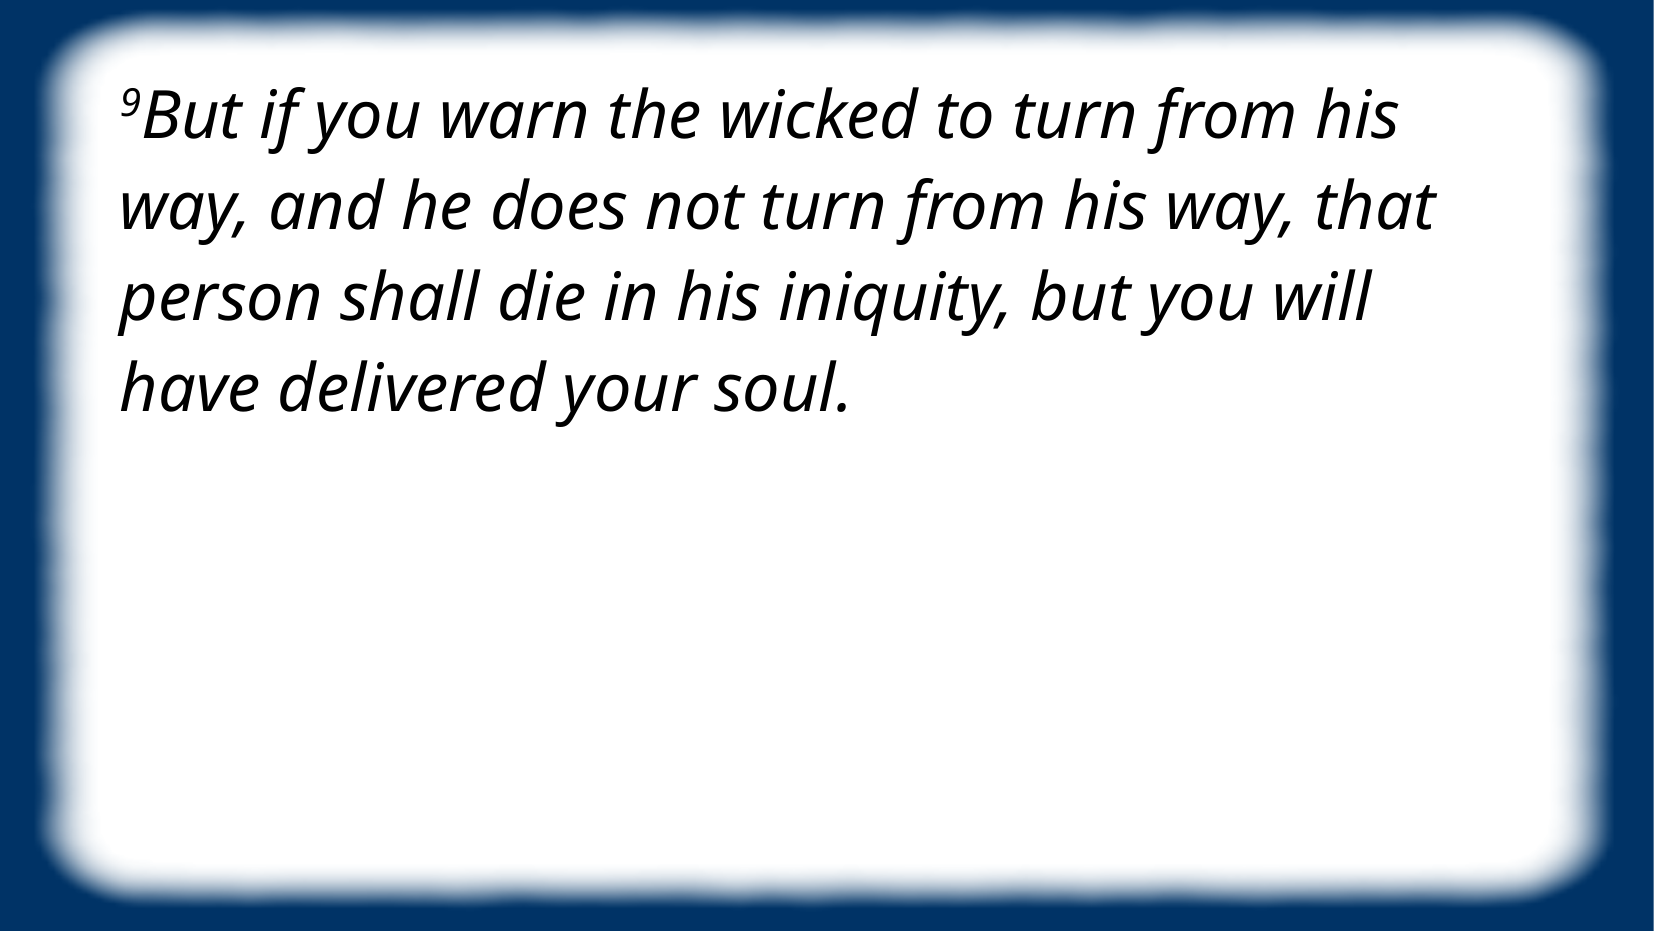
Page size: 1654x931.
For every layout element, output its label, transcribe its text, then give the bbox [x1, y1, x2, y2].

text_box 9But if you warn the wicked to turn from his way, and he does not turn from his way, that person shall die in his iniquity, but you will have delivered your soul. [105, 60, 1546, 430]
picture [0, 0, 1654, 931]
